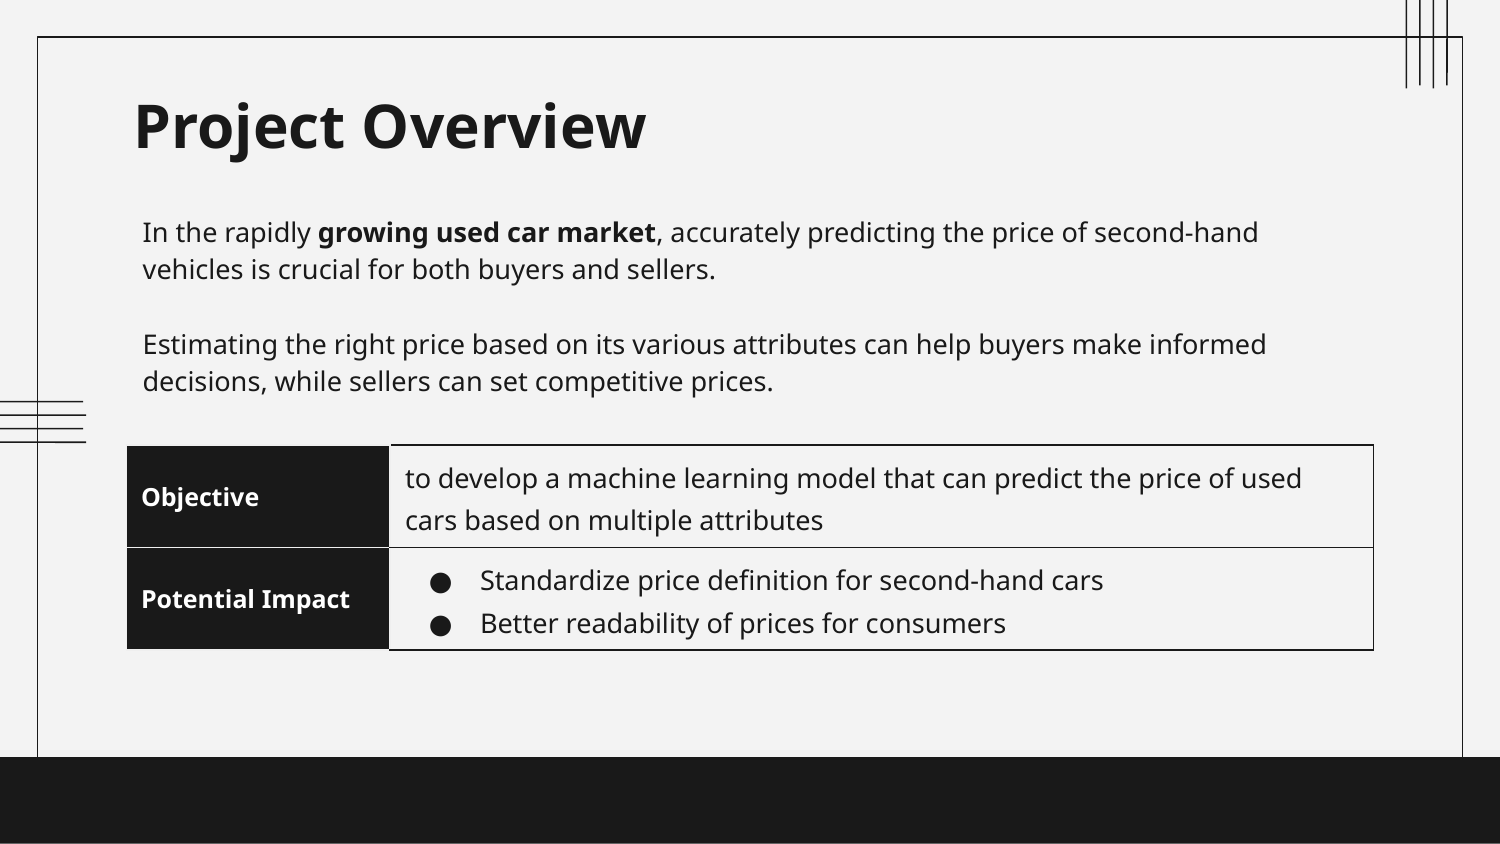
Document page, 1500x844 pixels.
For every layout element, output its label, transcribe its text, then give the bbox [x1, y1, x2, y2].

text_box In the rapidly growing used car market, accurately predicting the price of second-hand vehicles is crucial for both buyers and sellers. Estimating the right price based on its various attributes can help buyers make informed decisions, while sellers can set competitive prices. [127, 195, 1376, 414]
table_header to develop a machine learning model that can predict the price of used cars based on multiple attributes [391, 446, 1373, 547]
table_cell Standardize price definition for second-hand cars Better readability of prices for consumers [391, 548, 1373, 649]
title Project Overview [118, 72, 1383, 167]
table_header Objective [127, 446, 389, 547]
table_cell Potential Impact [127, 548, 389, 649]
